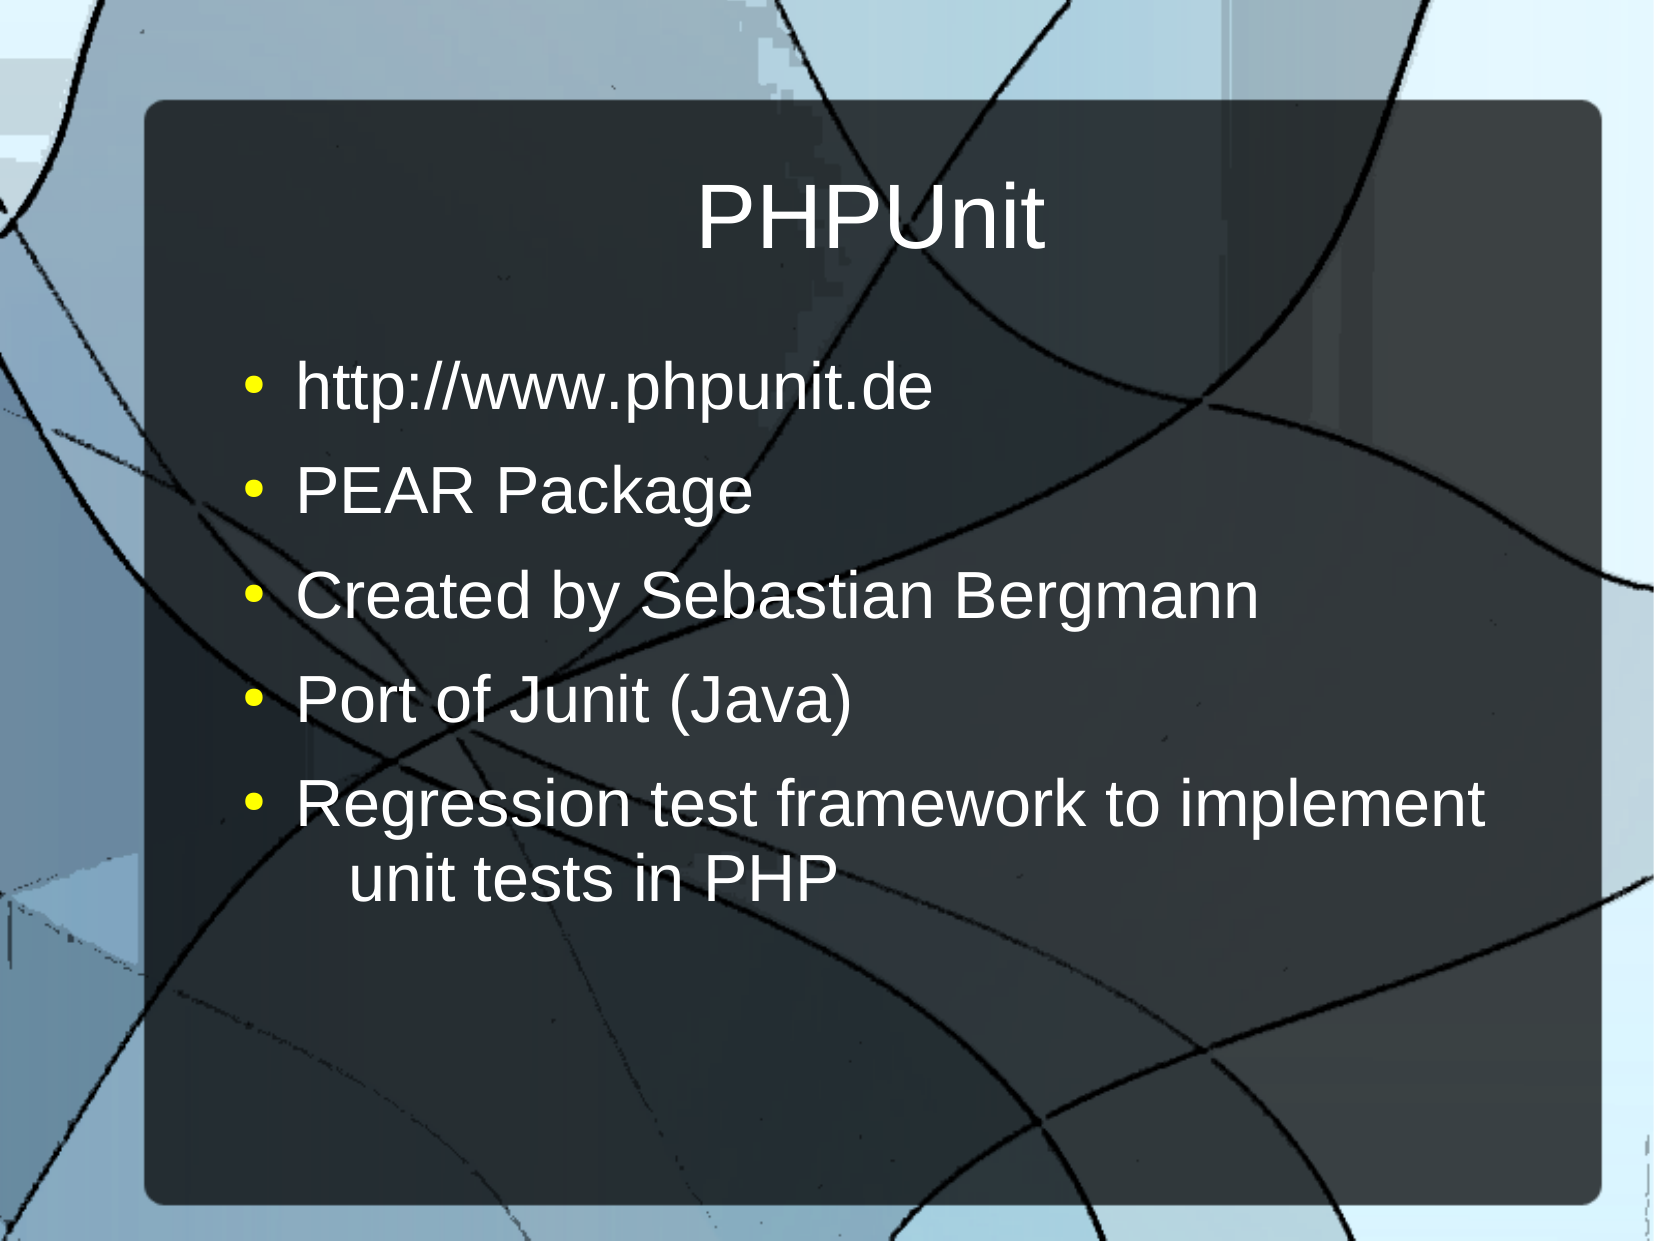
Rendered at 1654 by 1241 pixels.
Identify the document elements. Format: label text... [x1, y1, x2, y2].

list http://www.phpunit.de PEAR Package Created by Sebastian Bergmann Port of Junit (Java) Regression test framework to implement unit tests in PHP [206, 349, 1571, 1019]
title PHPUnit [159, 115, 1583, 318]
picture [0, 0, 1654, 1241]
